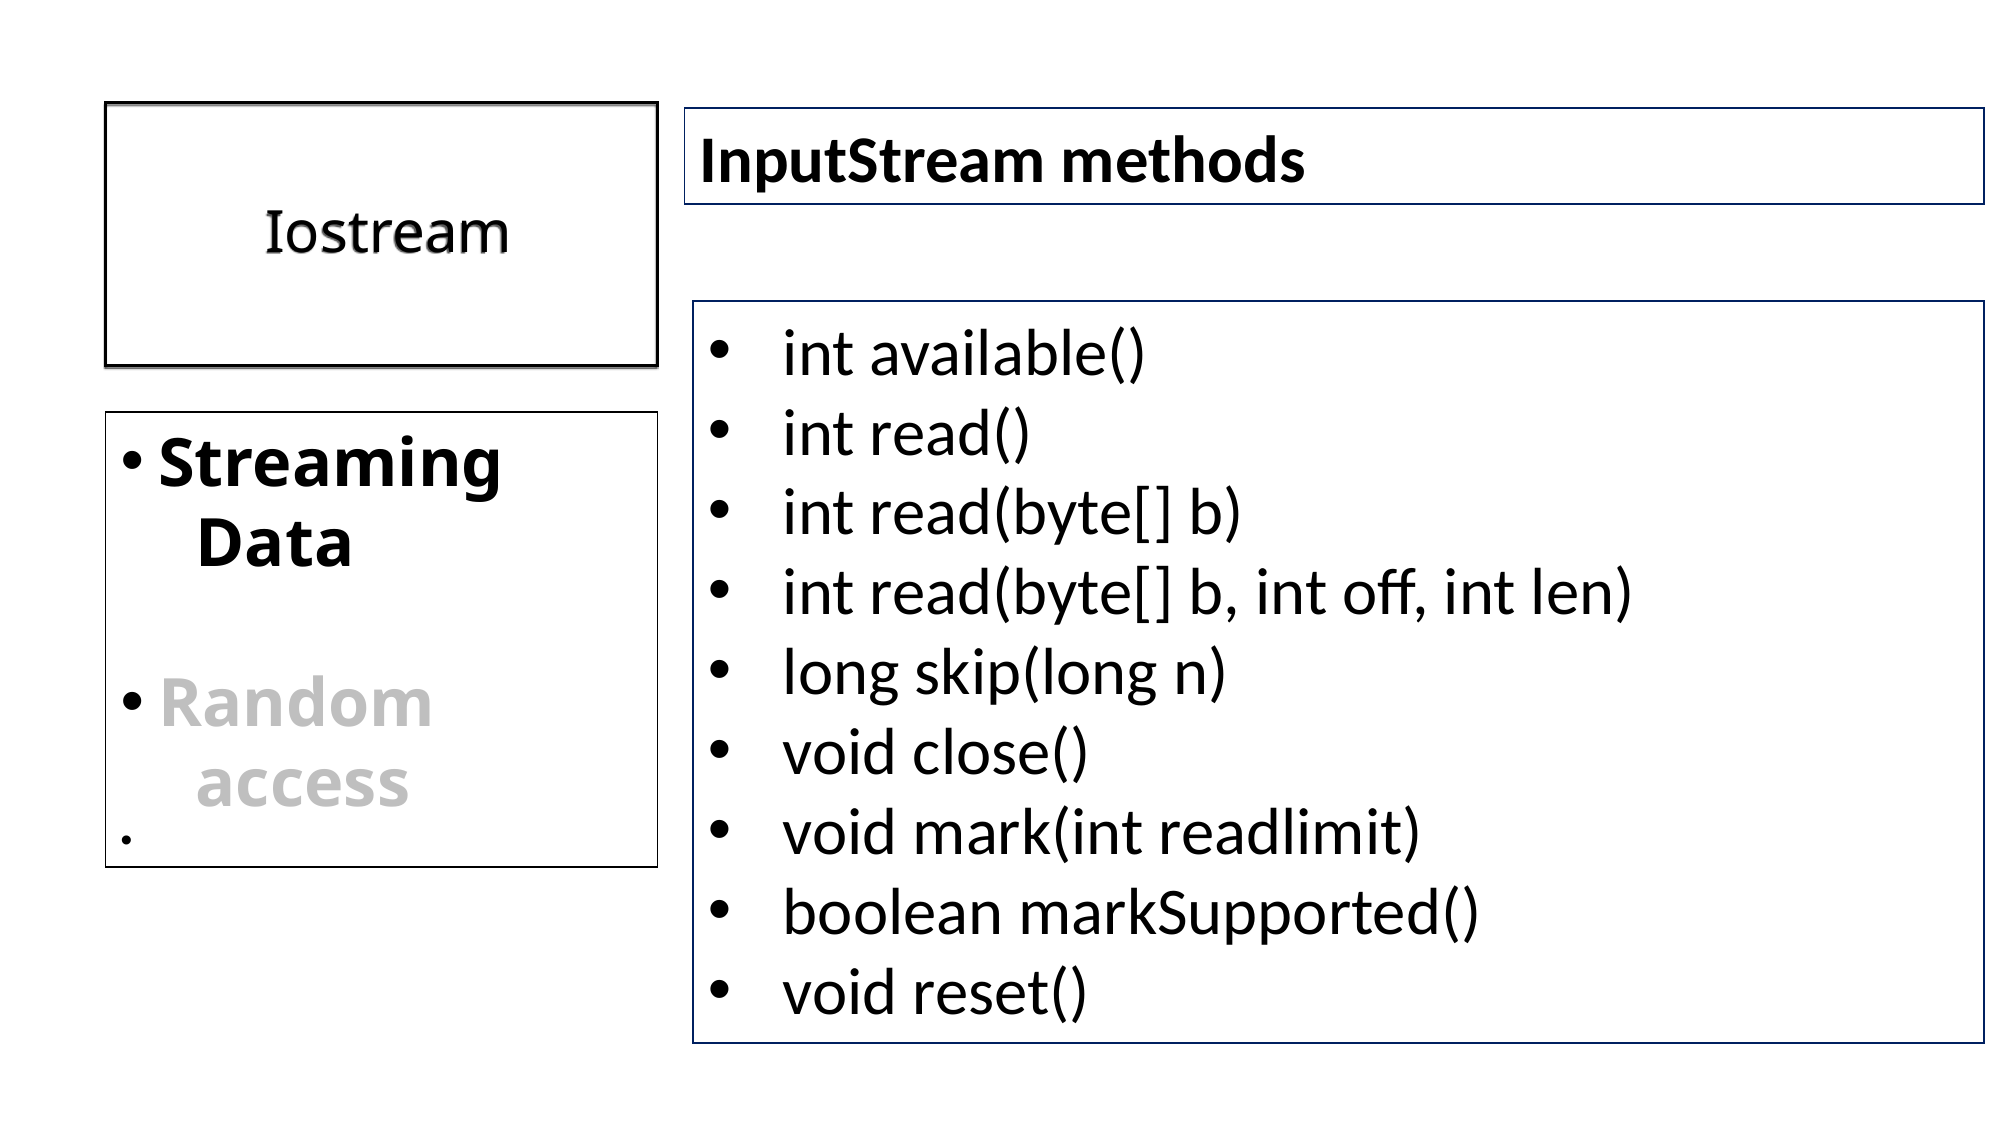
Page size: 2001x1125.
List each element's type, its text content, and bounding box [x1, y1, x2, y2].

title Iostream [105, 102, 658, 366]
text_box int available() int read() int read(byte[] b) int read(byte[] b, int off, int len) long skip(long n) void close() void mark(int readlimit) boolean markSupported() void reset() [692, 300, 1984, 1044]
list Streaming Data Random access [105, 490, 658, 789]
text_box InputStream methods [684, 108, 1984, 205]
